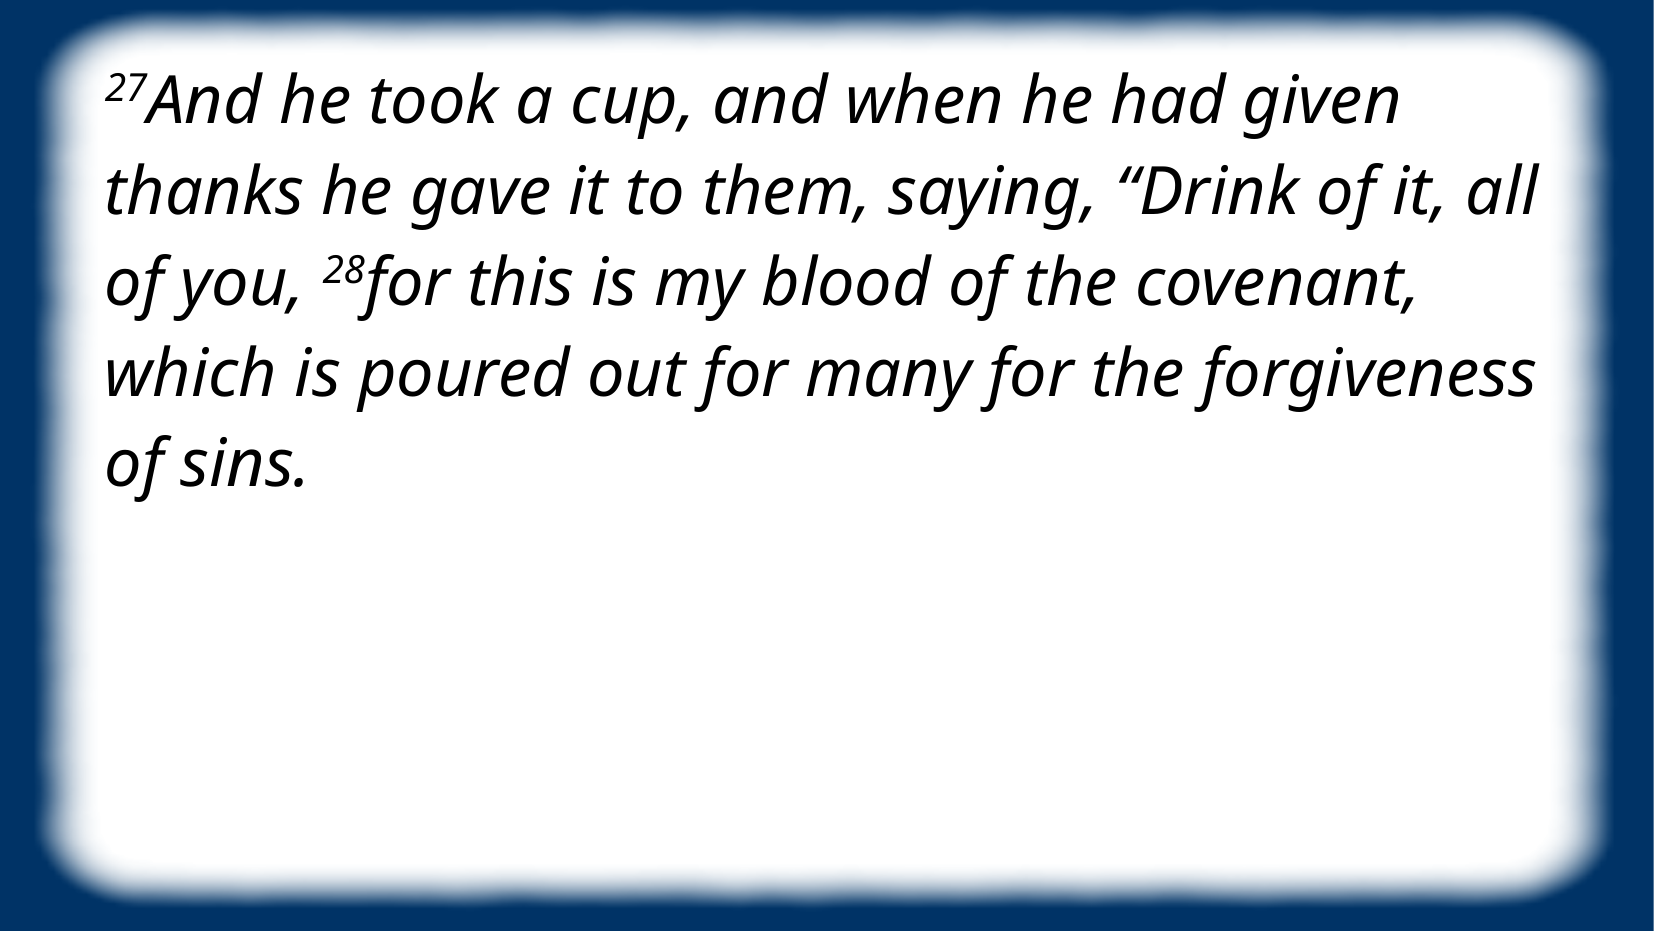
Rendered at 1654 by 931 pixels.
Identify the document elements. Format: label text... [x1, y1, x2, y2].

picture [0, 0, 1654, 931]
text_box 27And he took a cup, and when he had given thanks he gave it to them, saying, “Drink of it, all of you, 28for this is my blood of the covenant, which is poured out for many for the forgiveness of sins. [90, 45, 1576, 504]
